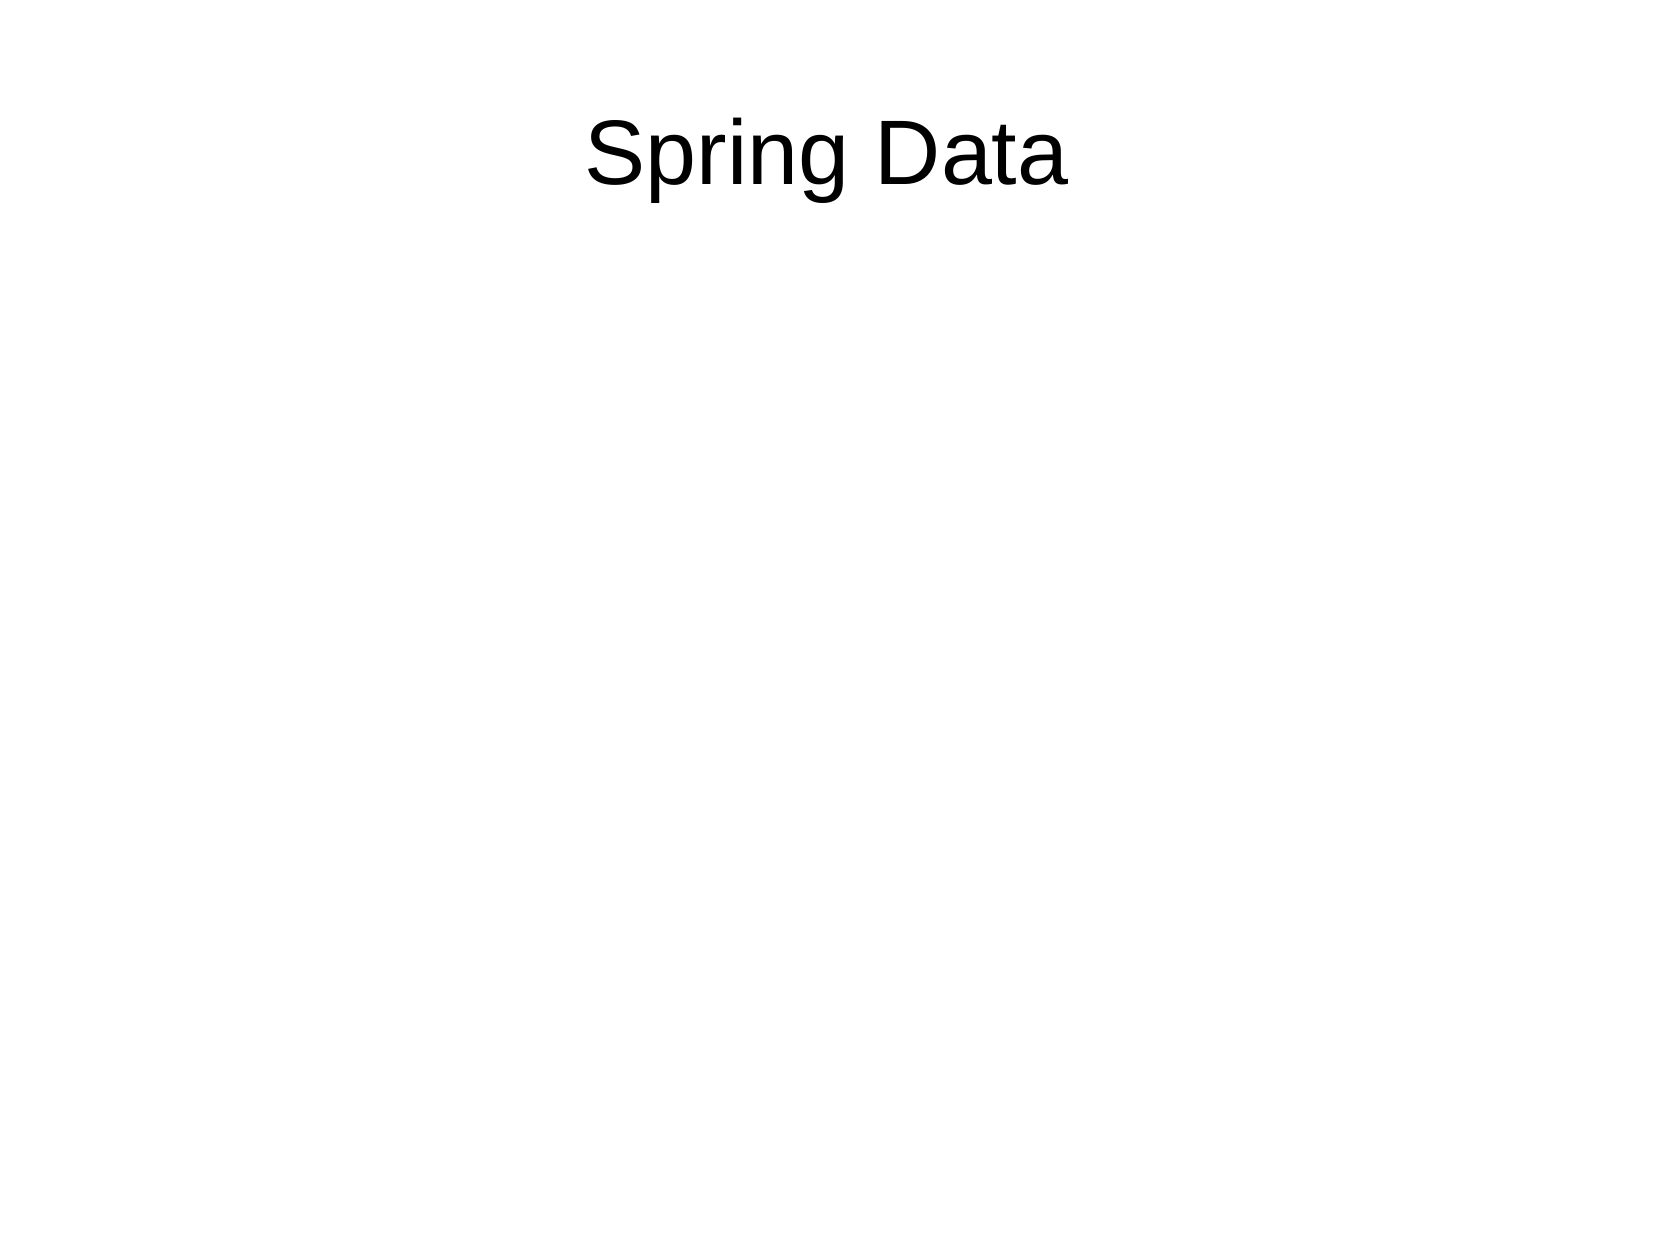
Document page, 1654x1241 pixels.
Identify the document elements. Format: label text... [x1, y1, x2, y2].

title Spring Data [82, 49, 1571, 257]
